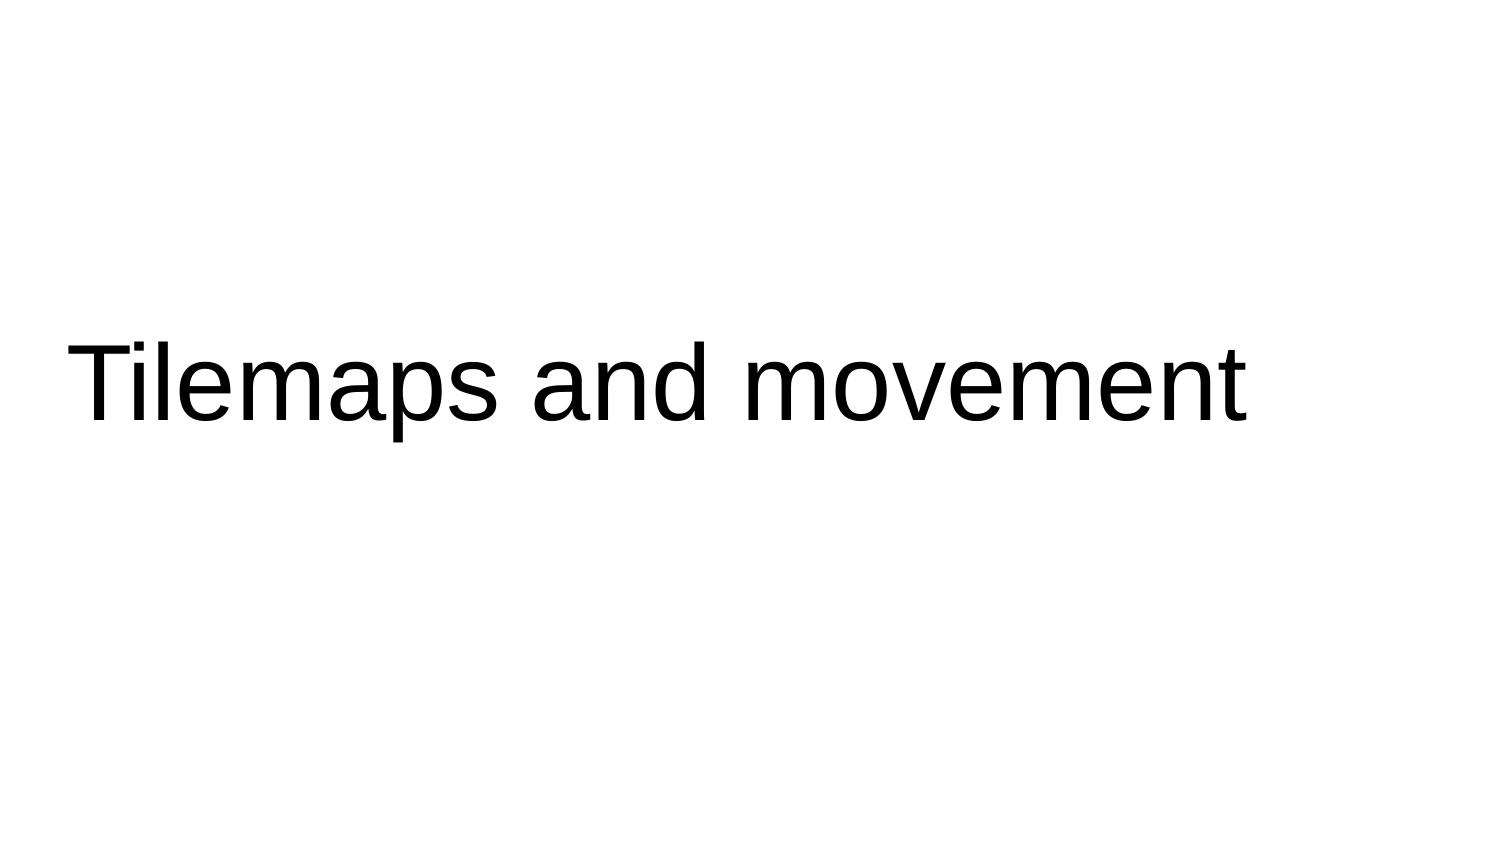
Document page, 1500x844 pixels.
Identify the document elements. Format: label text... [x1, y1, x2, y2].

title Tilemaps and movement [51, 122, 1449, 459]
